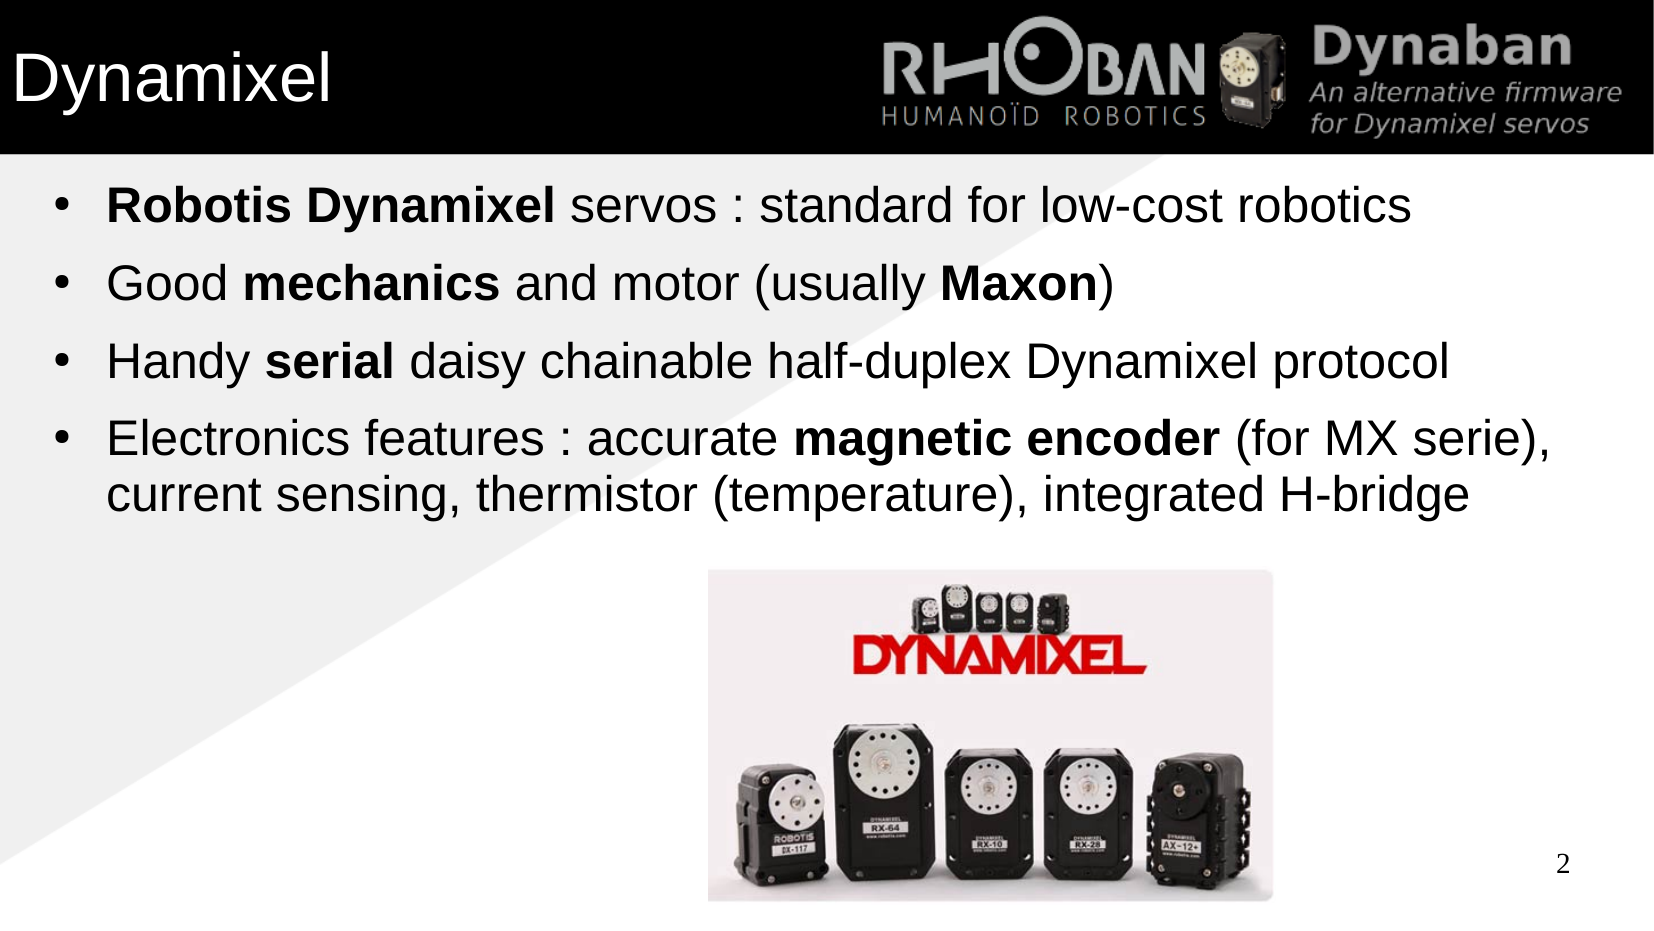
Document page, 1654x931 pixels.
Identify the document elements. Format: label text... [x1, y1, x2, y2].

picture [0, 0, 1654, 931]
title Dynamixel [11, 0, 1501, 156]
list Robotis Dynamixel servos : standard for low-cost robotics Good mechanics and motor (usually Maxon) Handy serial daisy chainable half-duplex Dynamixel protocol Electronics features : accurate magnetic encoder (for MX serie), current sensing, thermistor (temperature), integrated H-bridge [35, 177, 1619, 827]
